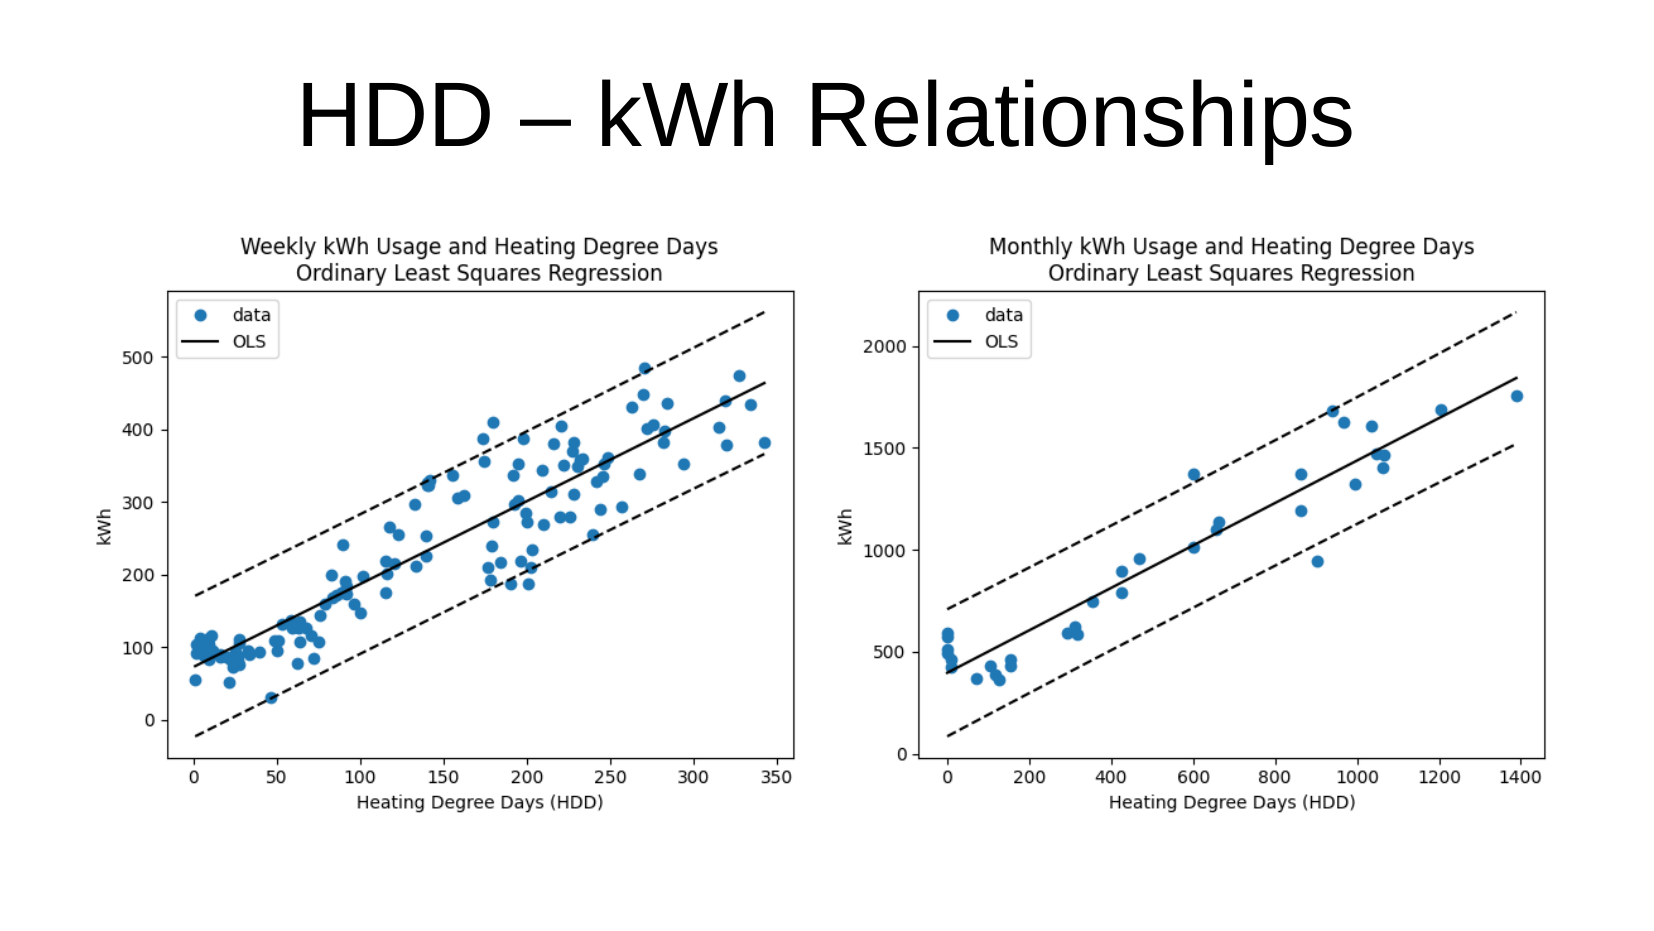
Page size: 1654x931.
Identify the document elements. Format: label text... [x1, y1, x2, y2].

picture [825, 224, 1557, 826]
picture [84, 224, 806, 826]
title HDD – kWh Relationships [82, 37, 1571, 193]
